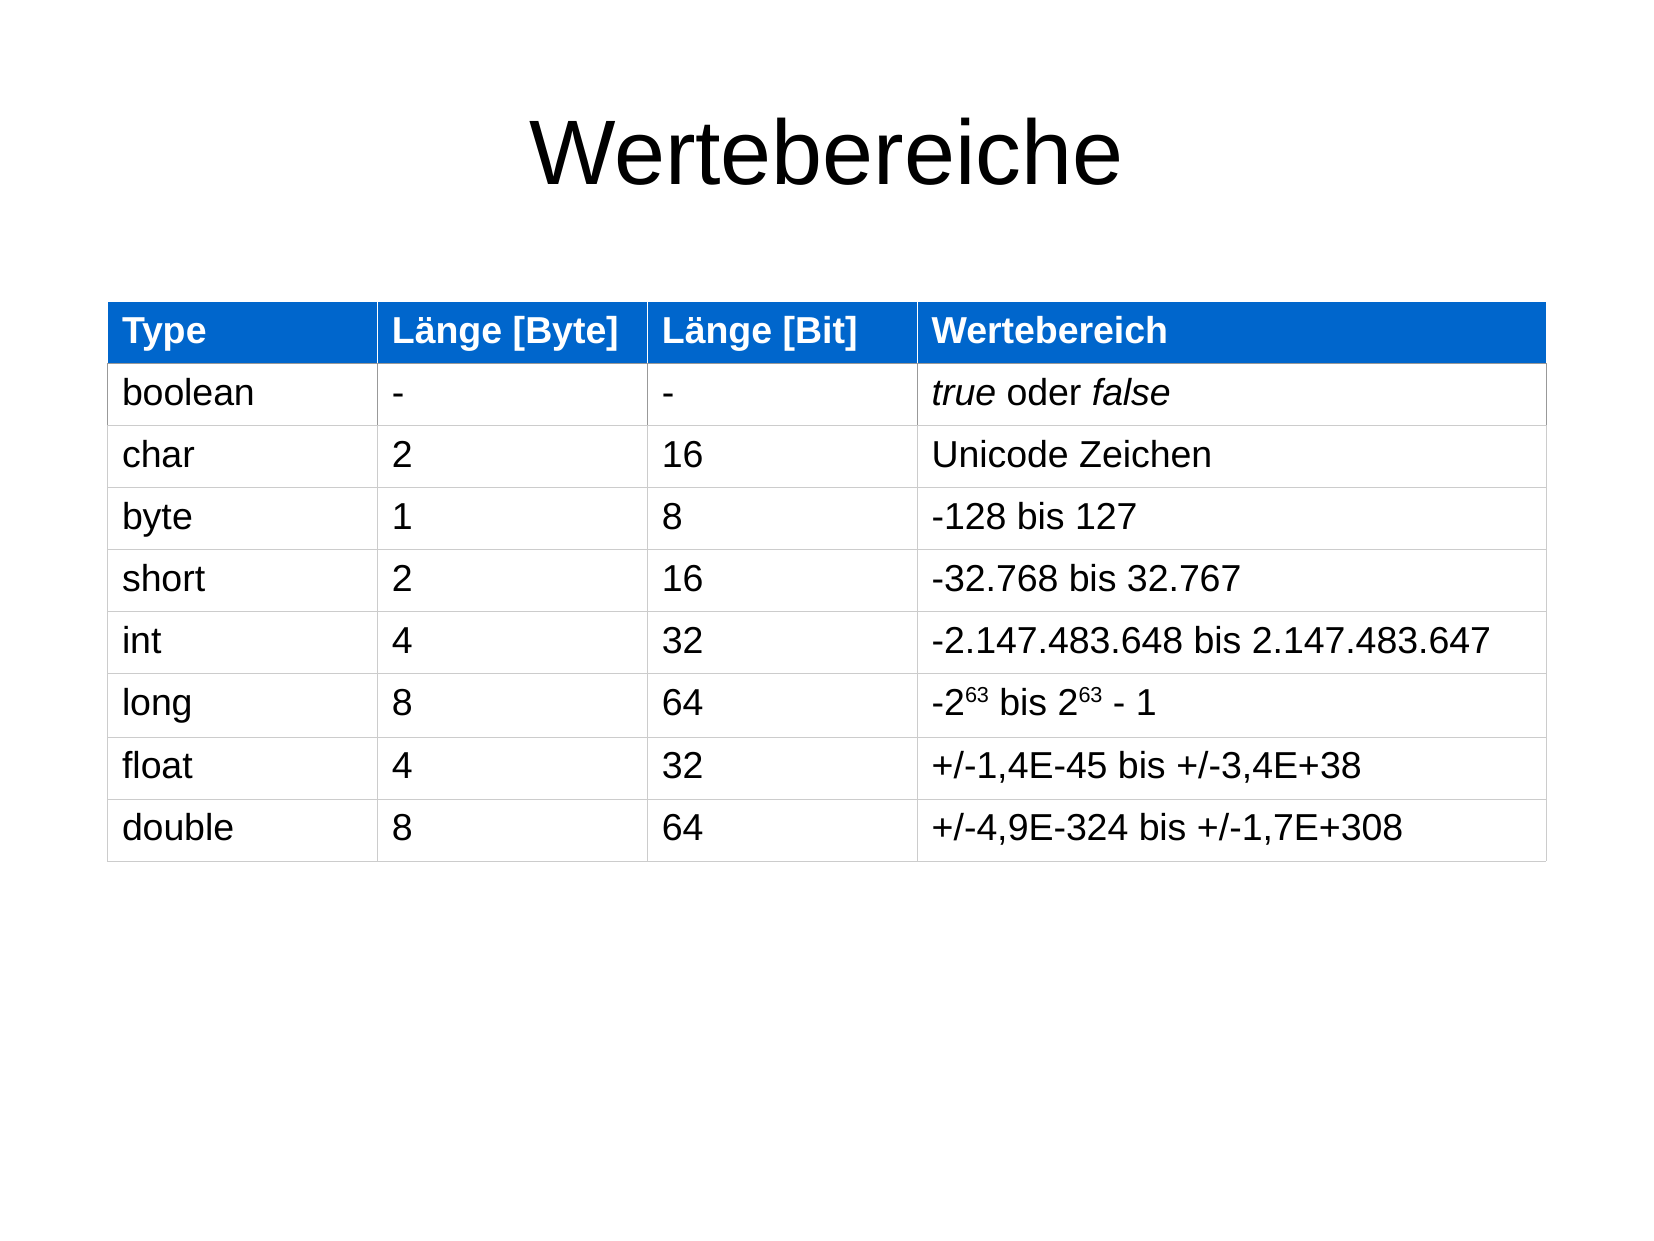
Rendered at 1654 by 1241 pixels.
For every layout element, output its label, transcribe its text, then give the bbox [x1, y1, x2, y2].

table_cell long [108, 674, 377, 737]
table_cell -128 bis 127 [918, 488, 1546, 549]
table_cell +/-1,4E-45 bis +/-3,4E+38 [918, 738, 1546, 799]
table_cell 32 [648, 738, 917, 799]
table_cell boolean [108, 364, 377, 425]
table_cell +/-4,9E-324 bis +/-1,7E+308 [918, 800, 1546, 861]
table_cell -263 bis 263 - 1 [918, 674, 1546, 737]
table_cell int [108, 612, 377, 673]
table_cell - [378, 364, 647, 425]
table_cell -2.147.483.648 bis 2.147.483.647 [918, 612, 1546, 673]
table_cell 4 [378, 612, 647, 673]
table_cell byte [108, 488, 377, 549]
table_cell 16 [648, 550, 917, 611]
table_cell 4 [378, 738, 647, 799]
table_cell char [108, 426, 377, 487]
table_cell 16 [648, 426, 917, 487]
table_cell 64 [648, 674, 917, 737]
table_header Wertebereich [918, 302, 1546, 363]
table_cell true oder false [918, 364, 1546, 425]
table_cell 8 [378, 674, 647, 737]
table_cell 2 [378, 550, 647, 611]
table_header Länge [Bit] [648, 302, 917, 363]
table_cell double [108, 800, 377, 861]
table_cell 32 [648, 612, 917, 673]
table_cell 64 [648, 800, 917, 861]
table_cell -32.768 bis 32.767 [918, 550, 1546, 611]
table_cell short [108, 550, 377, 611]
table_cell 2 [378, 426, 647, 487]
table_cell 8 [648, 488, 917, 549]
table_header Type [108, 302, 377, 363]
table_cell float [108, 738, 377, 799]
table_cell 1 [378, 488, 647, 549]
table_cell Unicode Zeichen [918, 426, 1546, 487]
table_header Länge [Byte] [378, 302, 647, 363]
table_cell 8 [378, 800, 647, 861]
table_cell - [648, 364, 917, 425]
title Wertebereiche [82, 49, 1571, 257]
